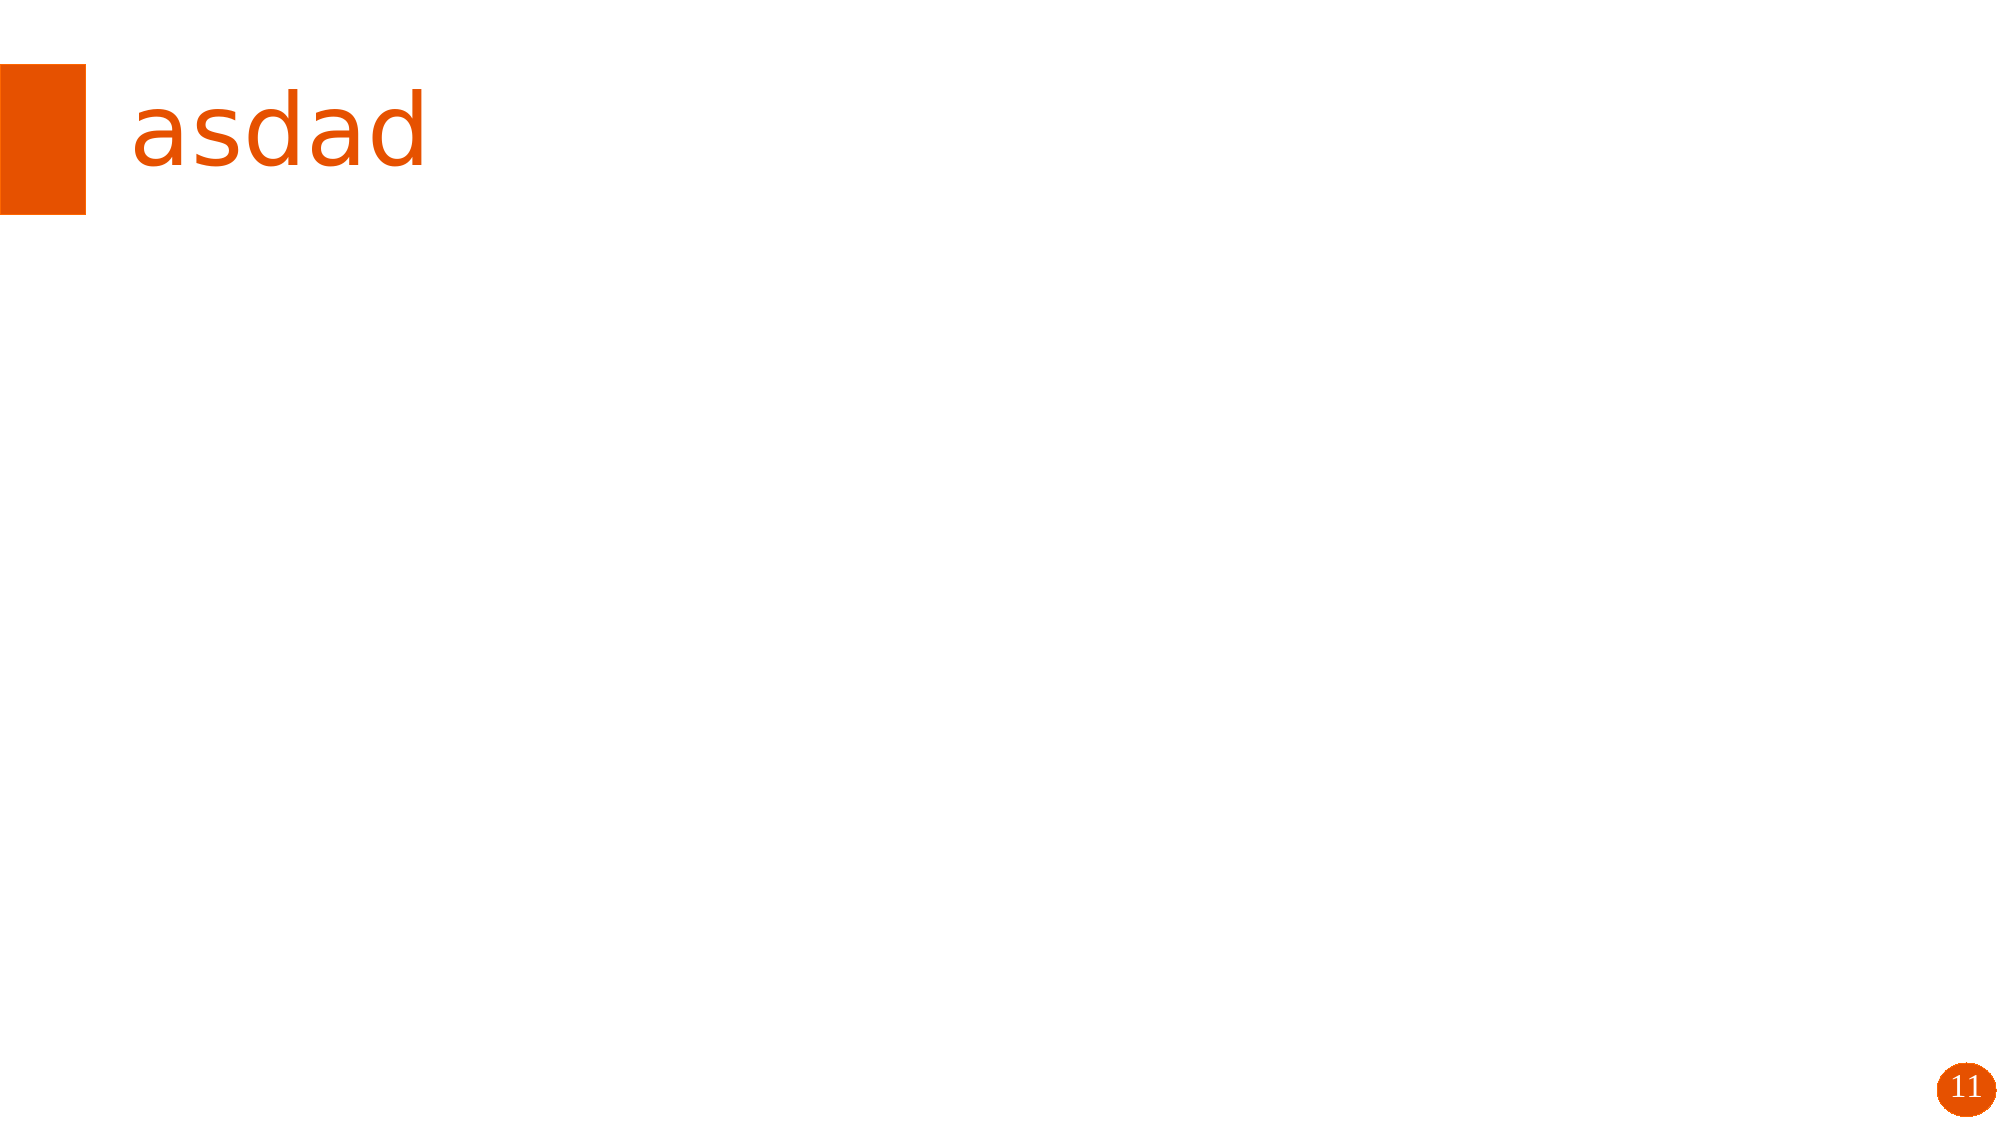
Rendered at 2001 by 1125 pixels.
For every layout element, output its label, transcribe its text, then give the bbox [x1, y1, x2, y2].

title asdad [129, 70, 1901, 213]
